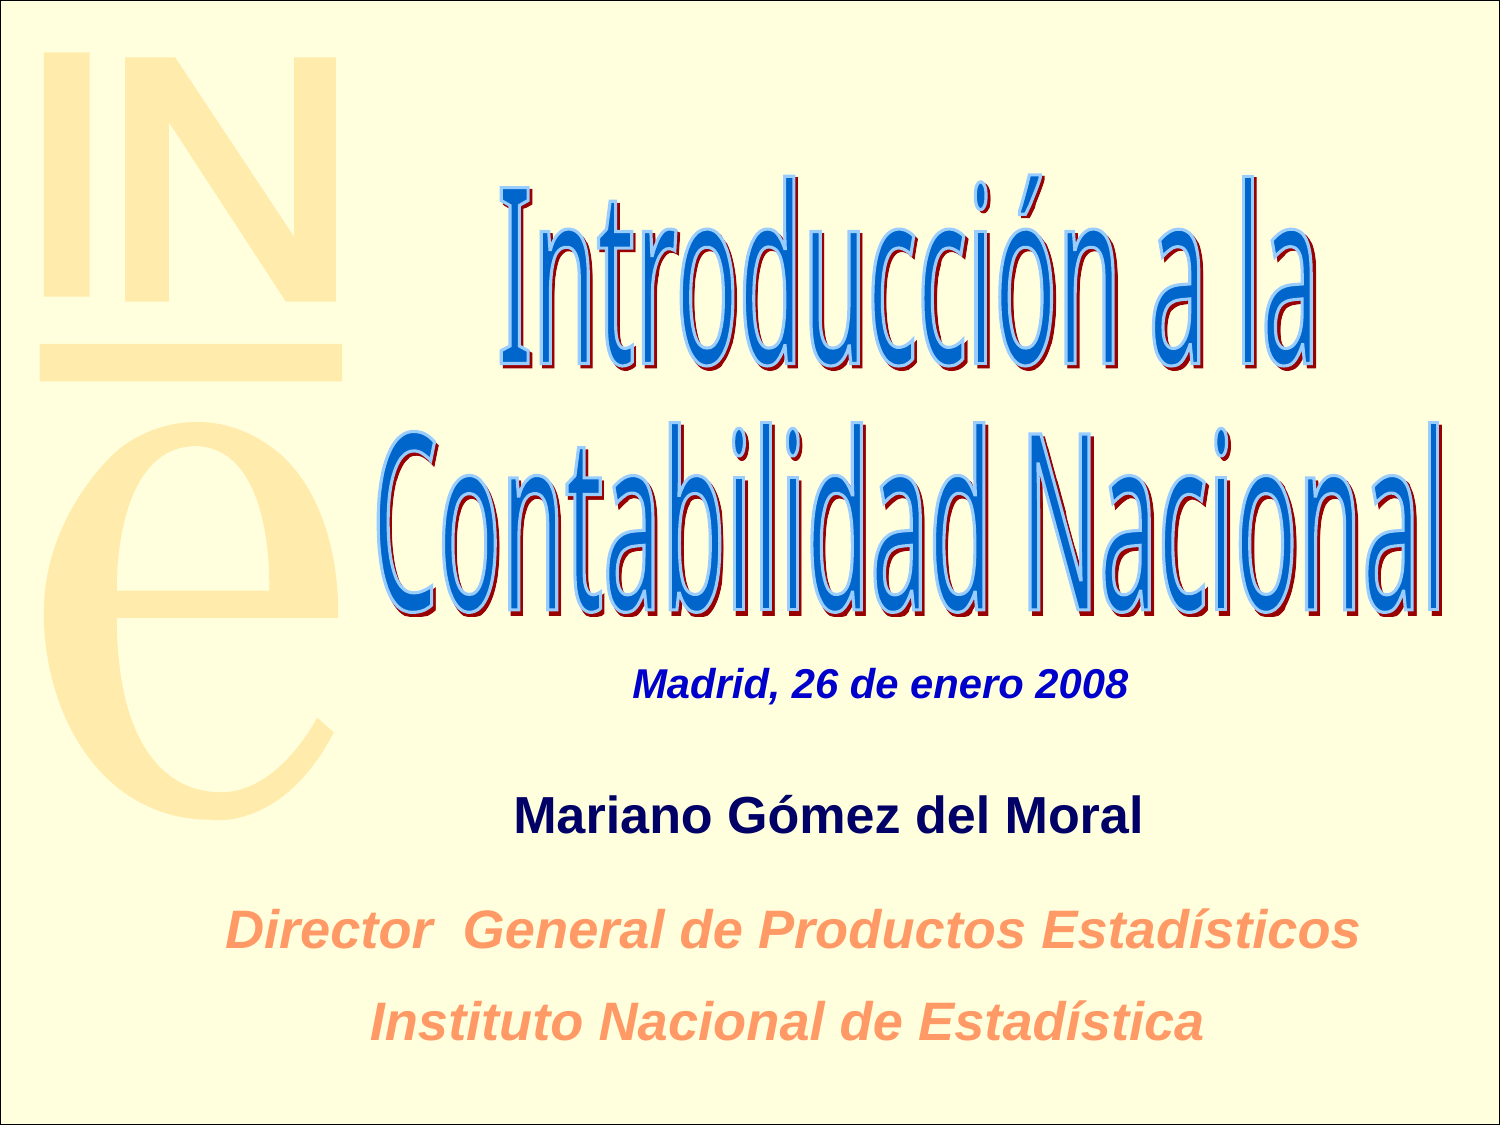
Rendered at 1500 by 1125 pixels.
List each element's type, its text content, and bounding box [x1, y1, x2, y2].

text_box Introducción a la Contabilidad Nacional [999, 229, 1052, 366]
text_box Introducción a la Contabilidad Nacional [934, 422, 984, 613]
text_box Introducción a la Contabilidad Nacional [734, 477, 744, 610]
text_box Introducción a la Contabilidad Nacional [875, 475, 921, 613]
text_box Introducción a la Contabilidad Nacional [643, 229, 676, 364]
text_box Introducción a la Contabilidad Nacional [872, 229, 914, 366]
text_box Introducción a la Contabilidad Nacional [810, 231, 859, 366]
picture [37, 50, 346, 826]
text_box Introducción a la Contabilidad Nacional [1153, 229, 1199, 366]
text_box Introducción a la Contabilidad Nacional [1429, 422, 1438, 610]
text_box Introducción a la Contabilidad Nacional [1216, 477, 1226, 610]
text_box Introducción a la Contabilidad Nacional [1243, 176, 1253, 364]
text_box Introducción a la Contabilidad Nacional [1306, 475, 1354, 610]
text_box Director General de Productos Estadísticos Instituto Nacional de Estadística [125, 887, 1463, 1058]
text_box Introducción a la Contabilidad Nacional [1163, 475, 1205, 613]
text_box Introducción a la Contabilidad Nacional [1103, 475, 1150, 613]
text_box Introducción a la Contabilidad Nacional [922, 229, 964, 366]
text_box Introducción a la Contabilidad Nacional [598, 201, 633, 366]
text_box [0, 0, 1500, 1125]
text_box Introducción a la Contabilidad Nacional [681, 229, 733, 366]
text_box Introducción a la Contabilidad Nacional [1019, 174, 1041, 215]
text_box Introducción a la Contabilidad Nacional [509, 475, 557, 610]
text_box Introducción a la Contabilidad Nacional [744, 176, 794, 366]
text_box Introducción a la Contabilidad Nacional [1066, 229, 1114, 364]
text_box Introducción a la Contabilidad Nacional [1030, 433, 1090, 610]
text_box Introducción a la Contabilidad Nacional [976, 231, 986, 364]
text_box Introducción a la Contabilidad Nacional [1265, 229, 1312, 366]
text_box Introducción a la Contabilidad Nacional [761, 422, 771, 610]
text_box Introducción a la Contabilidad Nacional [541, 229, 589, 364]
text_box Introducción a la Contabilidad Nacional [1366, 475, 1413, 613]
text_box Introducción a la Contabilidad Nacional [501, 187, 529, 364]
text_box Introducción a la Contabilidad Nacional [566, 447, 601, 613]
text_box Introducción a la Contabilidad Nacional [378, 431, 435, 613]
text_box Mariano Gómez del Moral [437, 774, 1220, 851]
text_box Introducción a la Contabilidad Nacional [788, 477, 798, 610]
text_box Introducción a la Contabilidad Nacional [443, 475, 496, 613]
text_box Introducción a la Contabilidad Nacional [607, 475, 653, 613]
text_box Introducción a la Contabilidad Nacional [670, 422, 720, 613]
text_box Introducción a la Contabilidad Nacional [1240, 475, 1293, 613]
text_box Introducción a la Contabilidad Nacional [811, 422, 862, 613]
text_box Madrid, 26 de enero 2008 [425, 650, 1336, 714]
